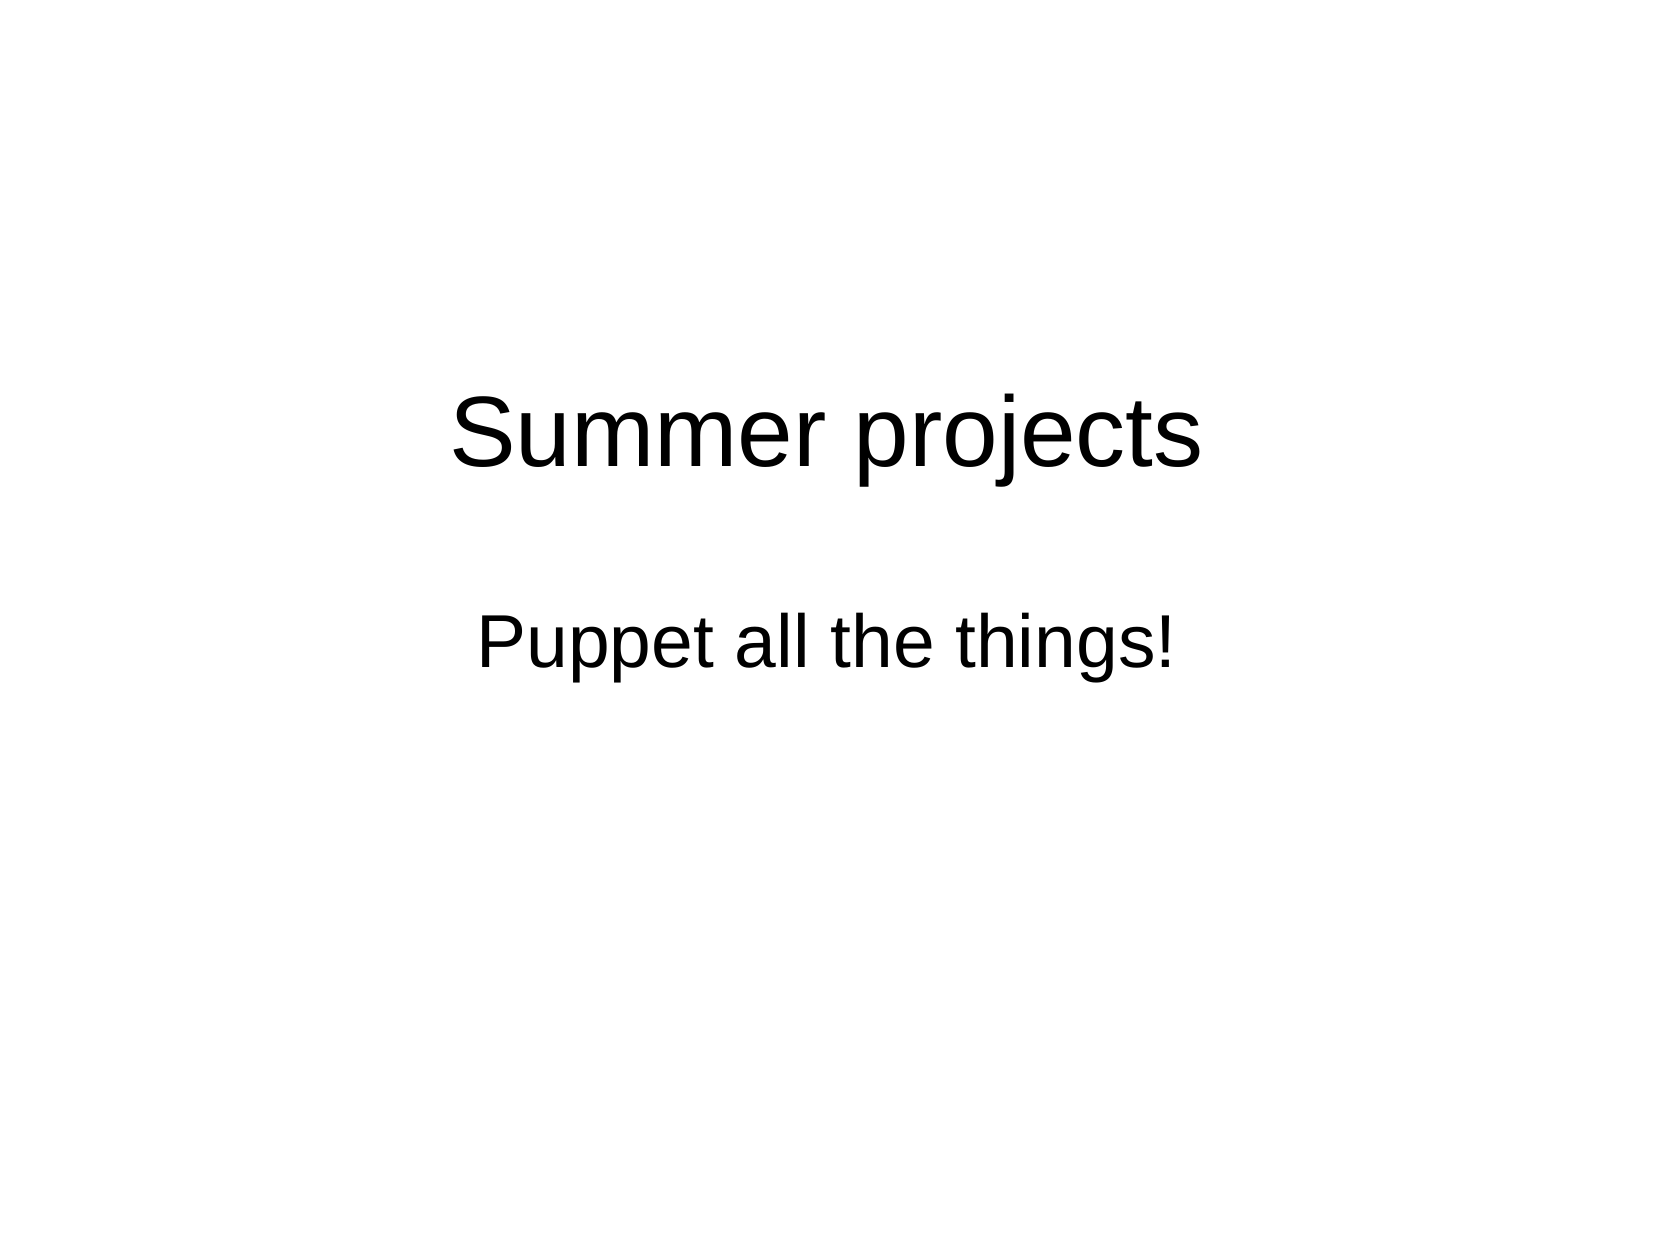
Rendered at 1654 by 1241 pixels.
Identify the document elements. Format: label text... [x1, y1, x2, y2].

subtitle Summer projects Puppet all the things! [82, 49, 1571, 1010]
